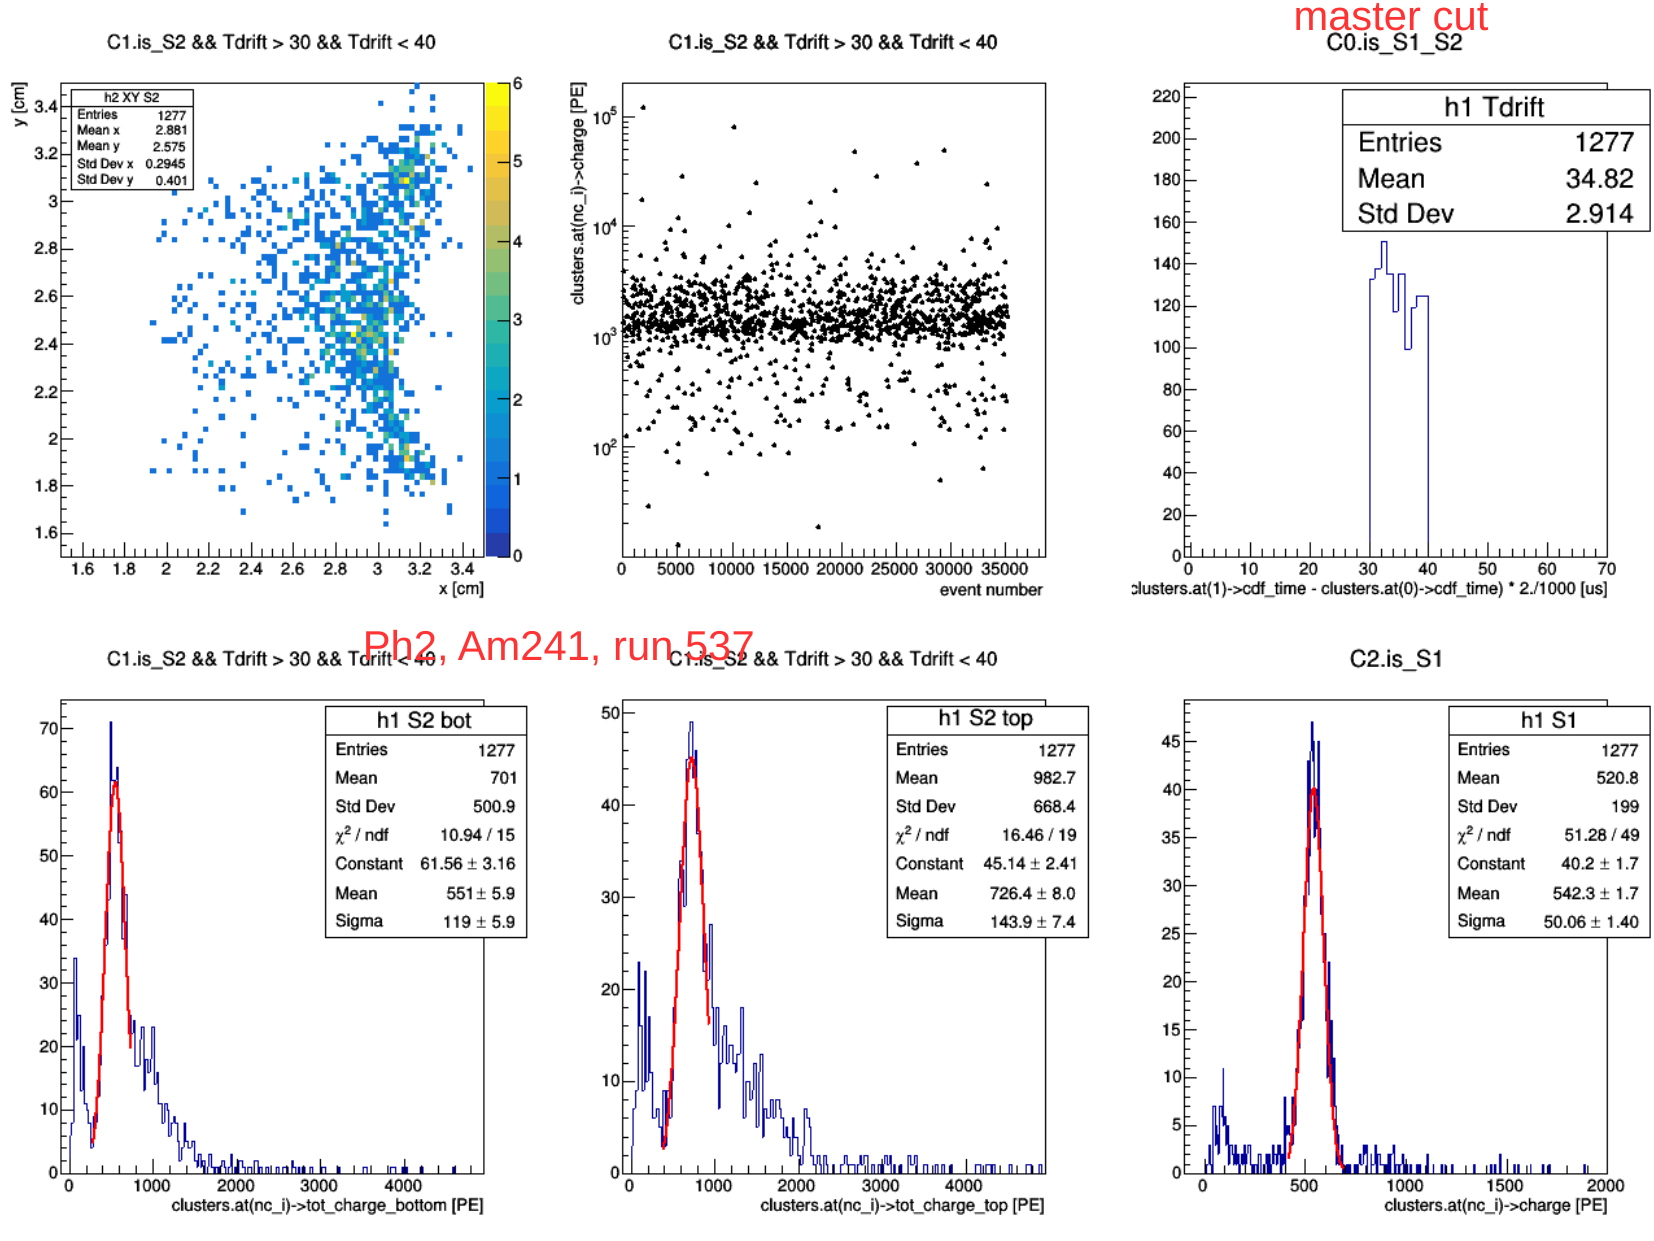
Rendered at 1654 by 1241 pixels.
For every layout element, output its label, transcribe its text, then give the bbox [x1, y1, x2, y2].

text_box Ph2, Am241, run 537 [218, 615, 901, 751]
text_box master cut [1050, 0, 1654, 121]
picture [6, 23, 1654, 1224]
